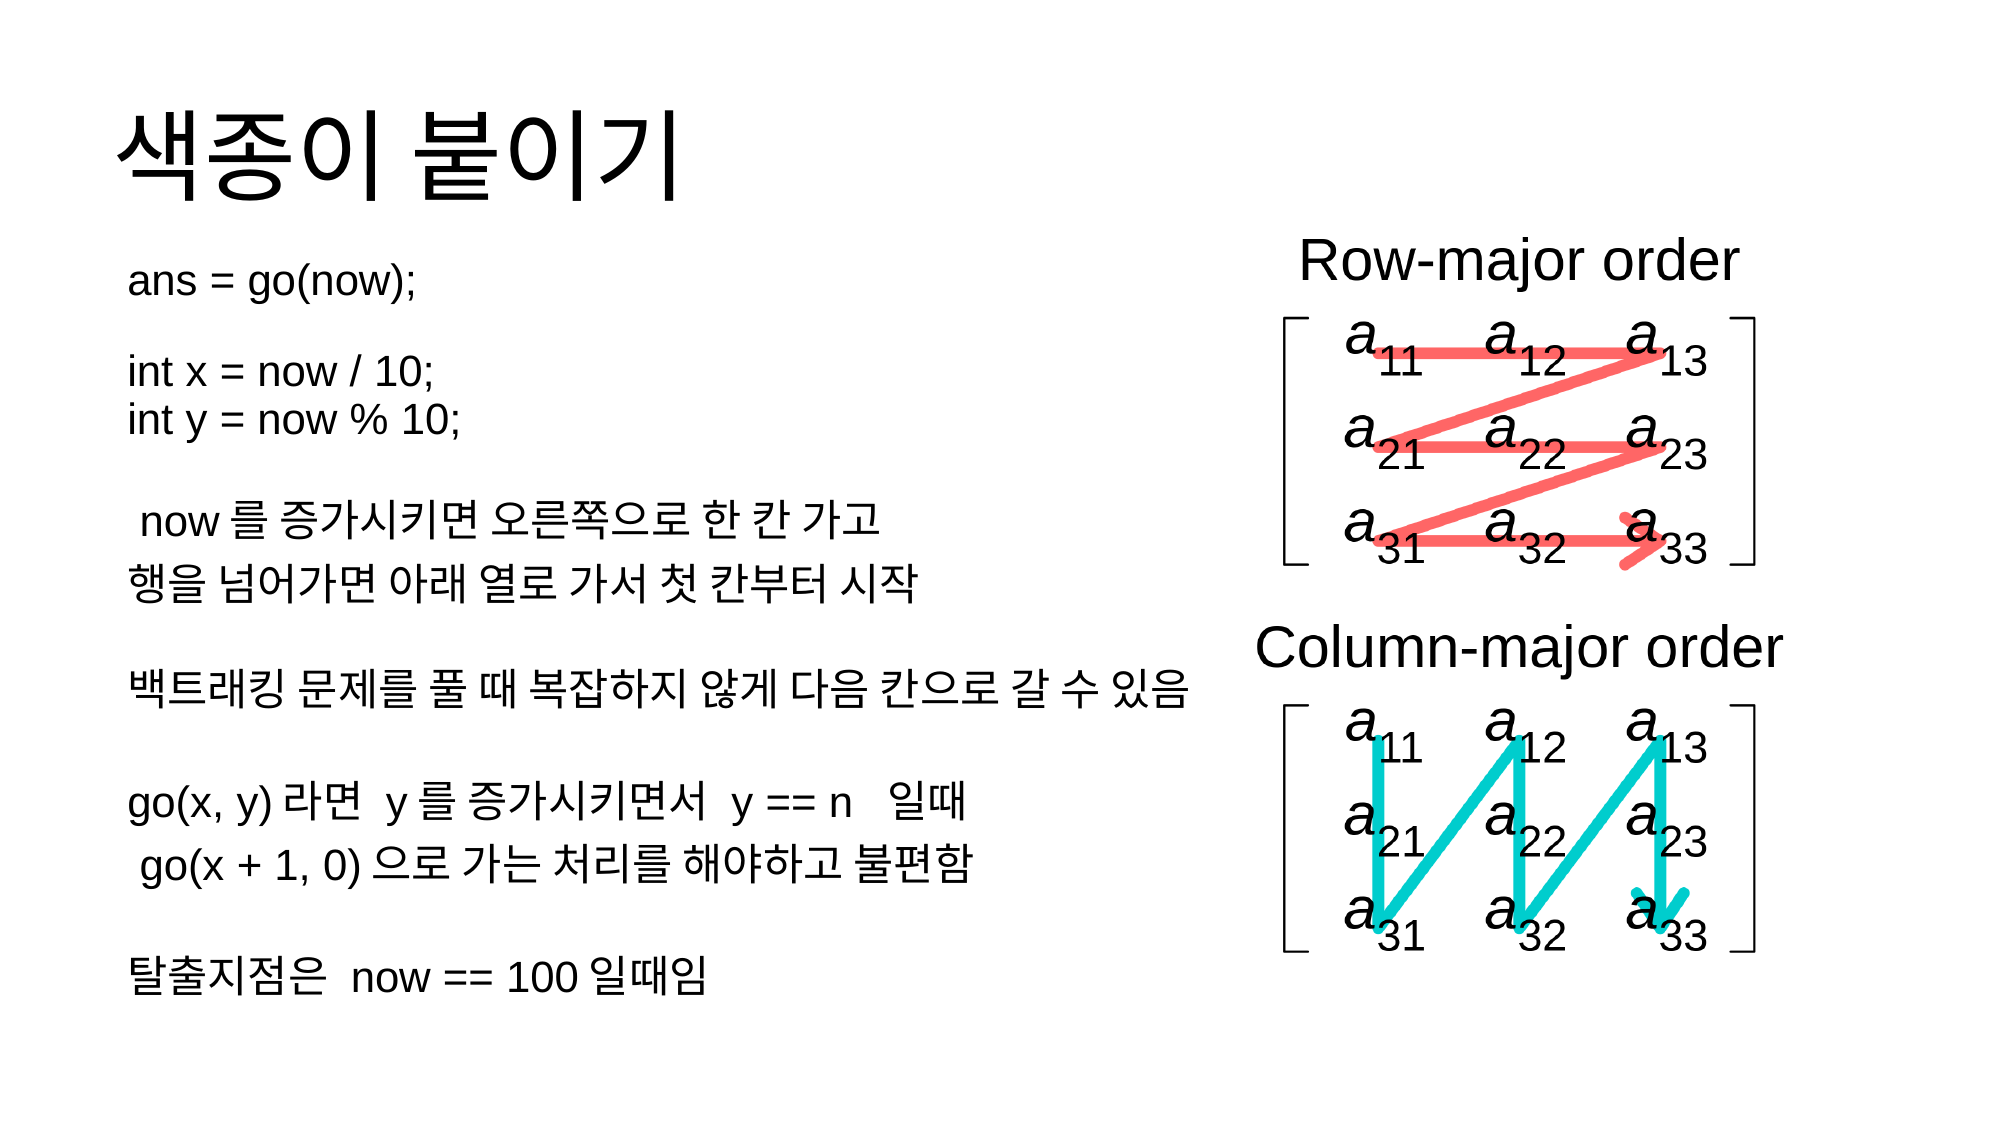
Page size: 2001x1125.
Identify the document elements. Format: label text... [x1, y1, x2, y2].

picture [1237, 225, 1801, 976]
text_box ans = go(now); int x = now / 10; int y = now % 10; now를 증가시키면 오른쪽으로 한 칸 가고 행을 넘어가면 아래 열로 가서 첫 칸부터 시작 백트래킹 문제를 풀 때 복잡하지 않게 다음 칸으로 갈 수 있음 go(x, y)라면 y를 증가시키면서 y == n 일때 go(x + 1, 0)으로 가는 처리를 해야하고 불편함 탈출지점은 now == 100일때임 [112, 248, 1276, 1013]
title 색종이 붙이기 [112, 75, 1888, 225]
